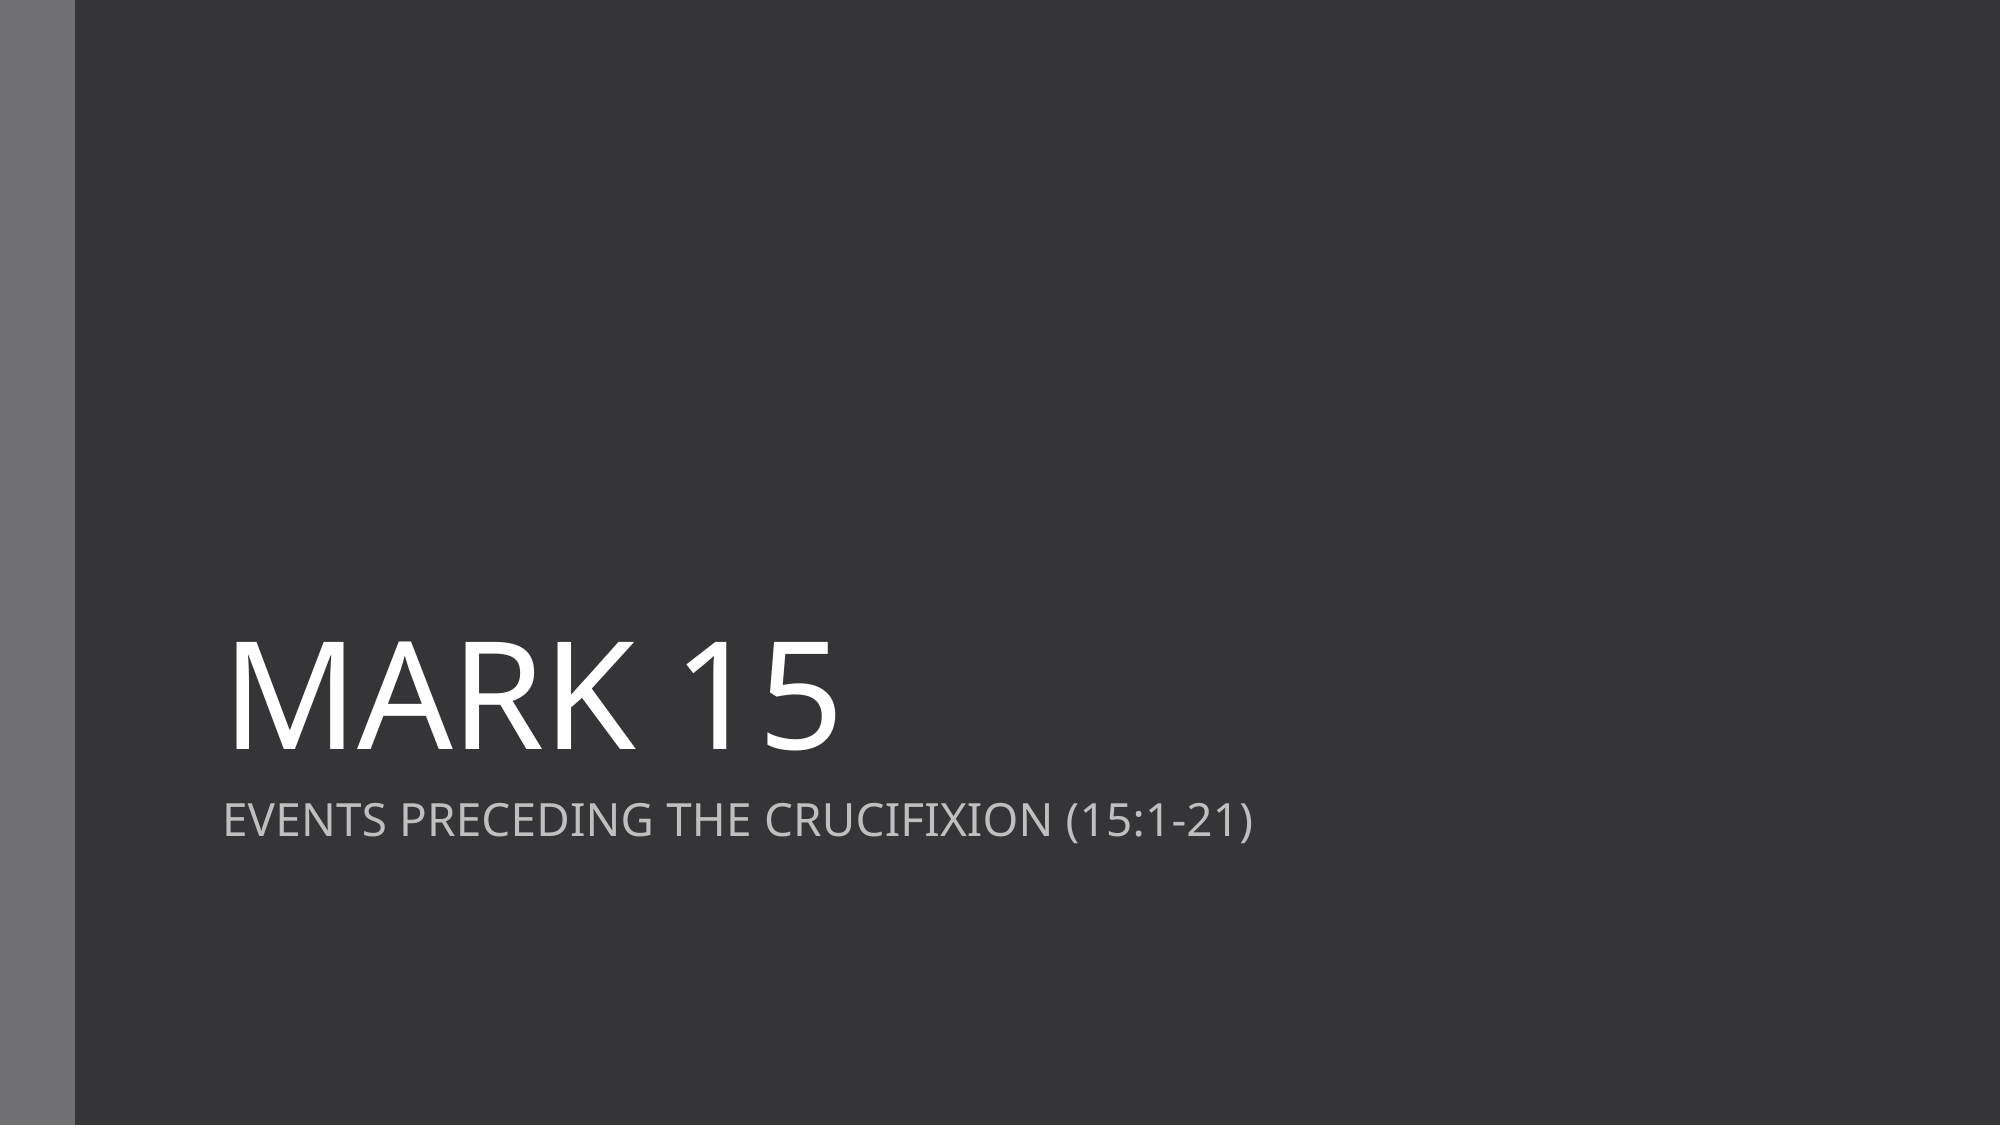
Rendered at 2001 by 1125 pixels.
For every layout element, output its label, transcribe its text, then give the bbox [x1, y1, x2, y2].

subtitle EVENTS PRECEDING THE CRUCIFIXION (15:1-21) [206, 787, 1752, 1066]
title MARK 15 [206, 124, 1752, 787]
